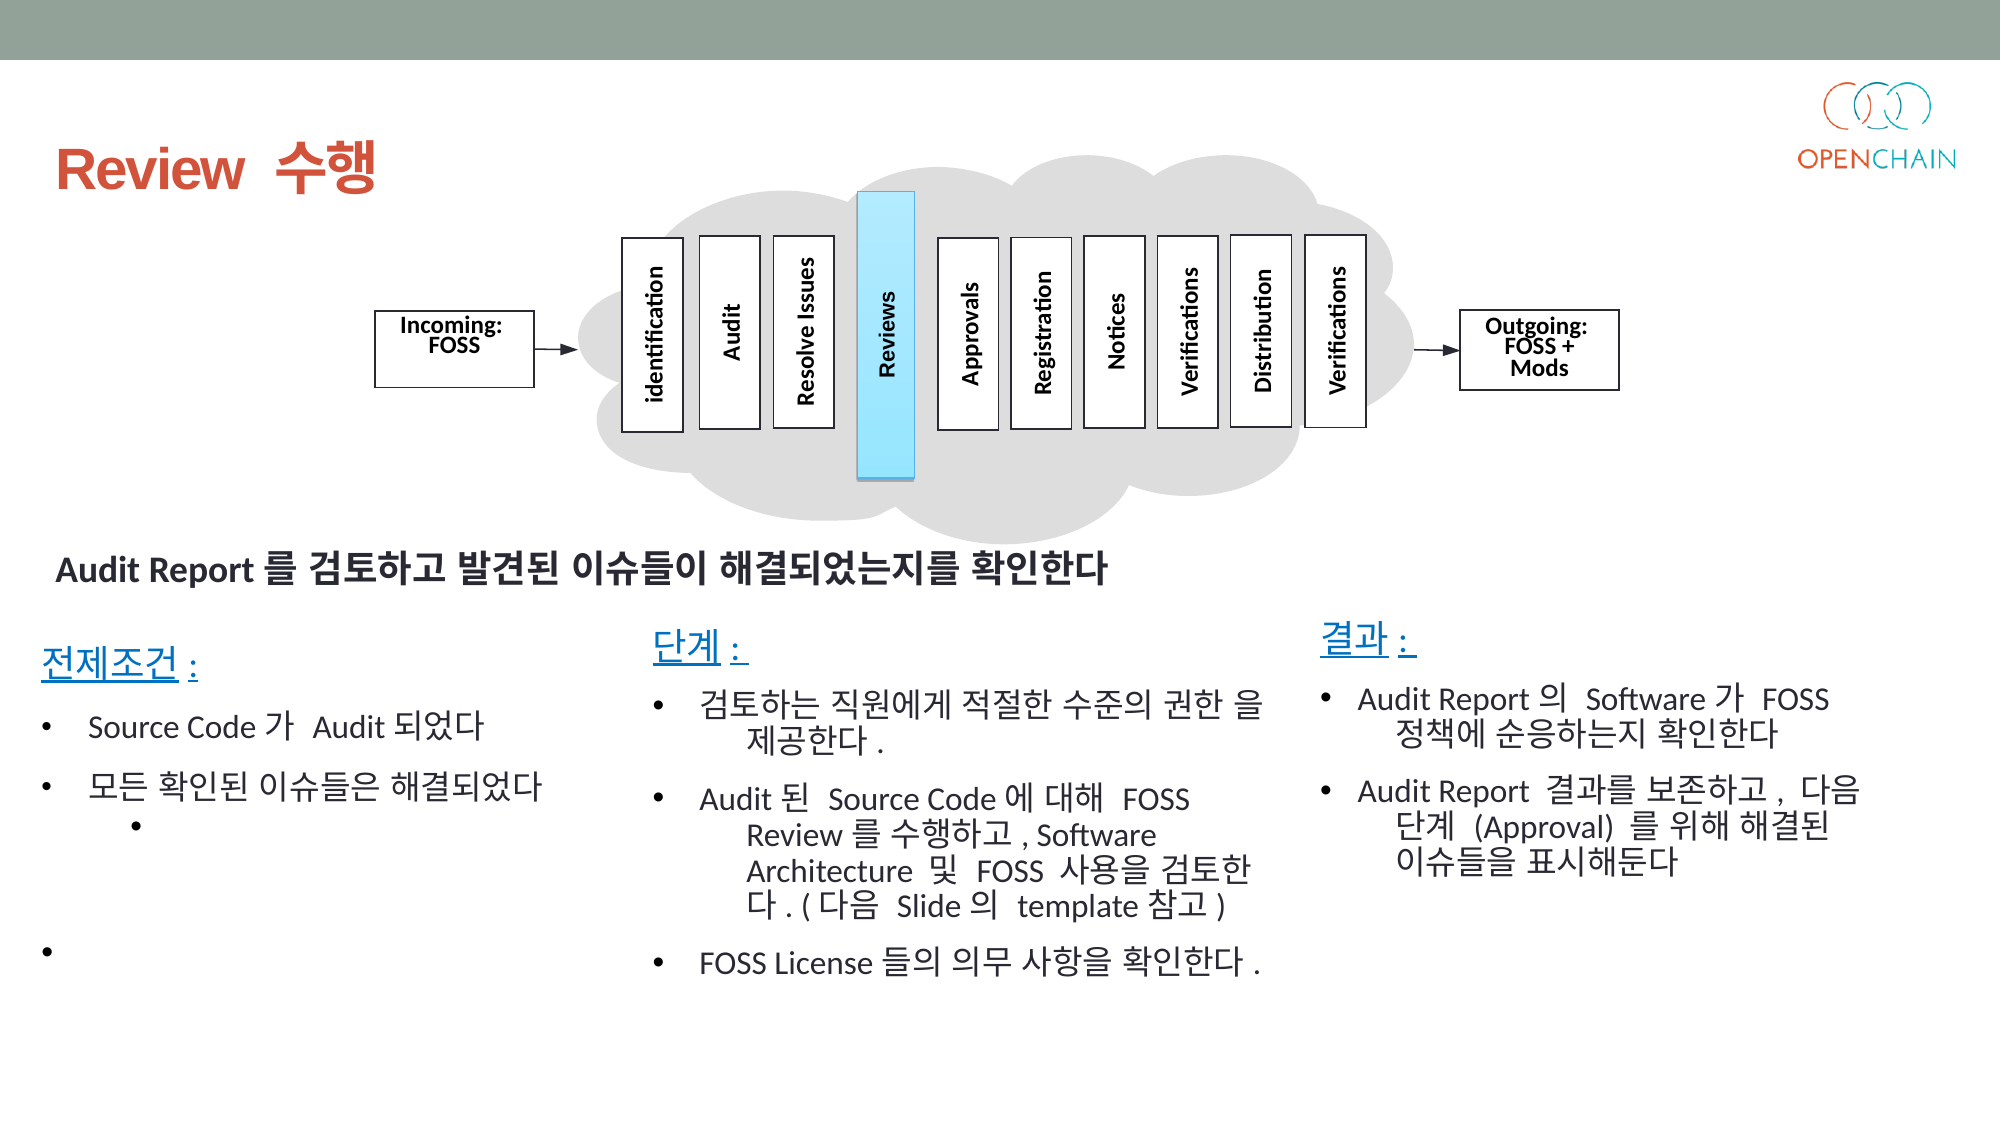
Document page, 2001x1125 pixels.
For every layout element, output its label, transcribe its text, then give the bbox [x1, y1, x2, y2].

text_box [1366, 248, 1414, 407]
text_box Audit Report를 검토하고 발견된 이슈들이 해결되었는지를 확인한다 [40, 538, 2000, 598]
text_box Incoming: FOSS [375, 311, 534, 387]
text_box 전제조건: Source Code가 Audit되었다 모든 확인된 이슈들은 해결되었다 [0, 587, 623, 1078]
text_box Verifications [1305, 248, 1366, 427]
text_box Verifications [1157, 248, 1218, 428]
text_box Review 수행 [40, 84, 1841, 248]
text_box identification [622, 248, 683, 432]
text_box Distribution [1231, 248, 1291, 427]
text_box Outgoing: FOSS + Mods [1460, 310, 1619, 390]
text_box Notices [1084, 248, 1145, 428]
text_box Resolve Issues [774, 248, 834, 428]
text_box 결과: Audit Report의 Software가 FOSS 정책에 순응하는지 확인한다 Audit Report 결과를 보존하고, 다음 단계 (Approval) 를 위해 해결된 이슈들을 표시해둔다 [1305, 612, 1898, 1078]
text_box 단계: 검토하는 직원에게 적절한 수준의 권한 을 제공한다. Audit된 Source Code에 대해 FOSS Review를 수행하고, Software Architecture 및 FOSS 사용을 검토한다. (다음 Slide의 template참고) FOSS License들의 의무 사항을 확인한다. [637, 620, 1300, 1075]
text_box Reviews [857, 248, 914, 478]
text_box Audit [699, 248, 760, 429]
text_box [578, 248, 1305, 538]
text_box Registration [1011, 248, 1071, 429]
text_box Approvals [938, 248, 999, 430]
